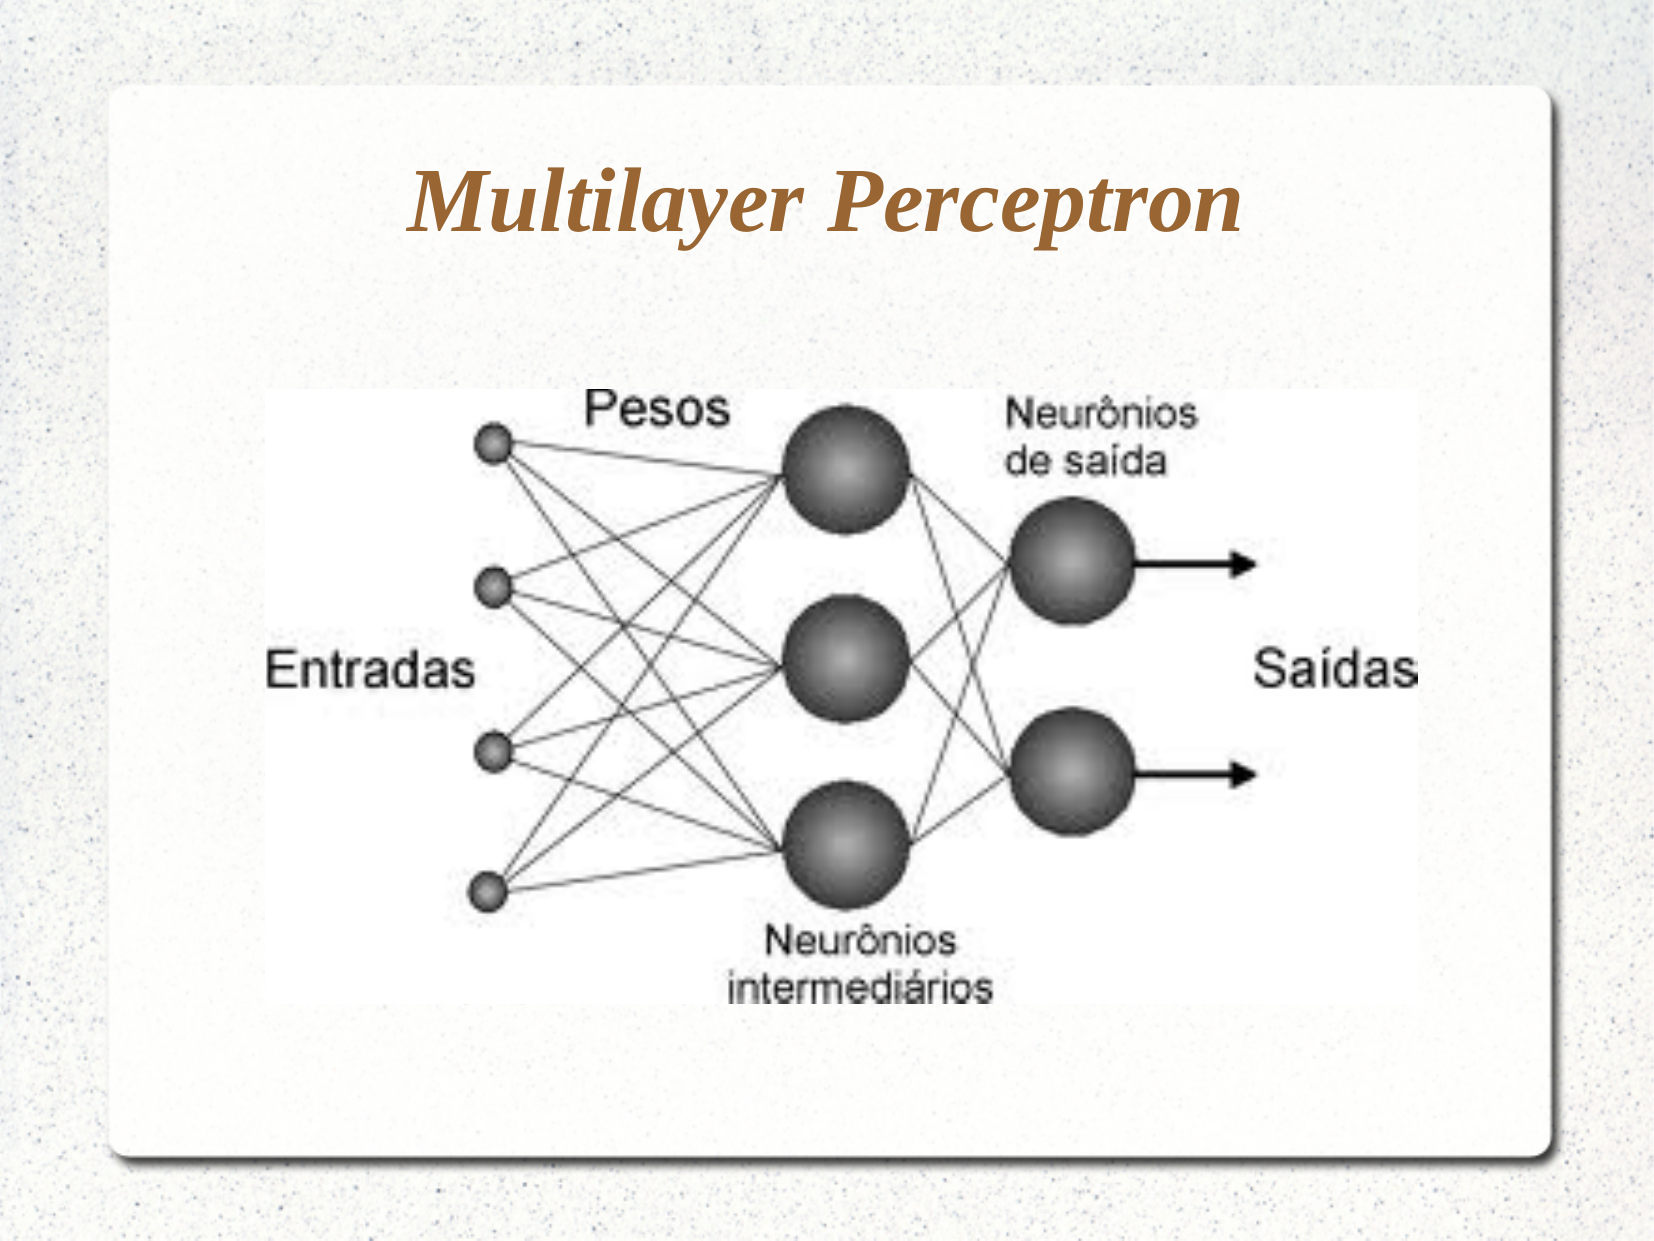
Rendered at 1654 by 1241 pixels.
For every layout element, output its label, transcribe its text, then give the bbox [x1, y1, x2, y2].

title Multilayer Perceptron [118, 96, 1536, 304]
picture [0, 0, 1654, 1241]
